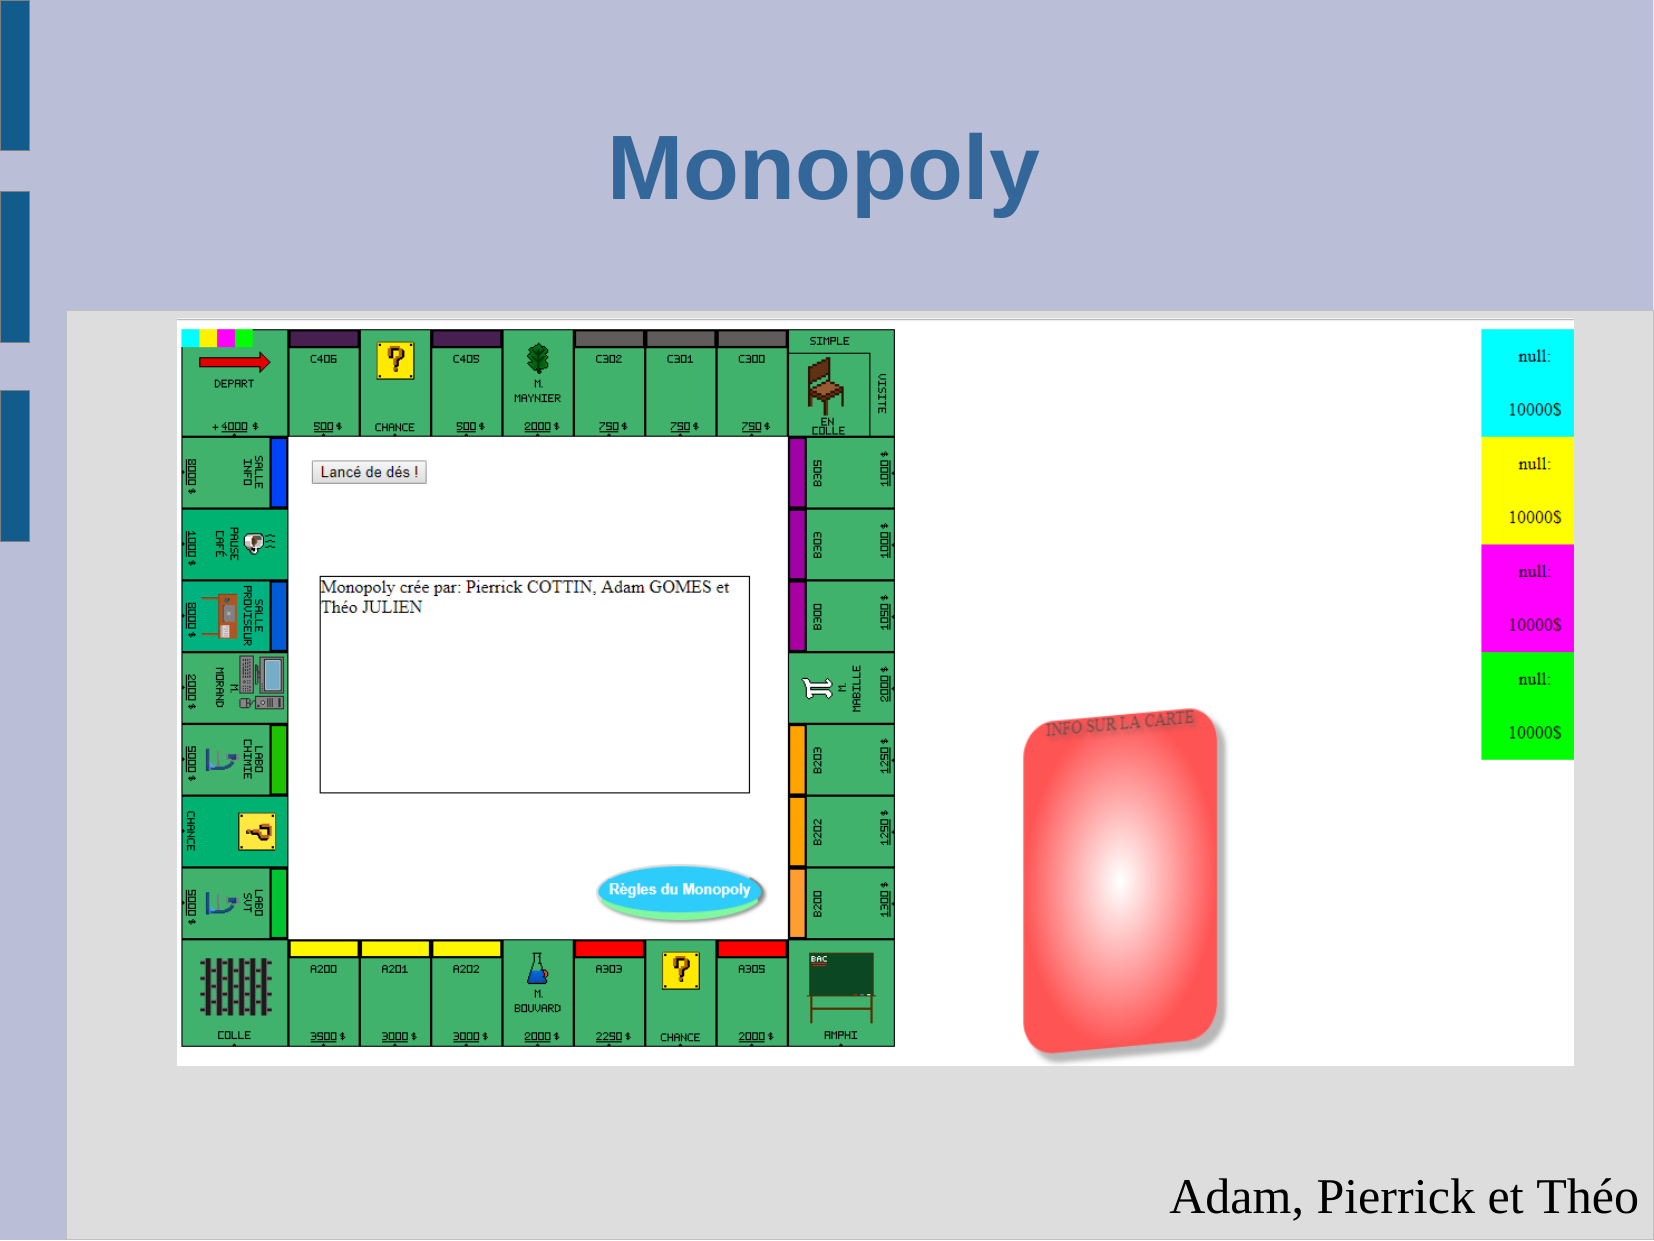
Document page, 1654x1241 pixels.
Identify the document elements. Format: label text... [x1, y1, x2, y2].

title Monopoly [118, 64, 1531, 272]
picture [177, 318, 1574, 1066]
text_box Adam, Pierrick et Théo [1169, 1169, 1639, 1226]
